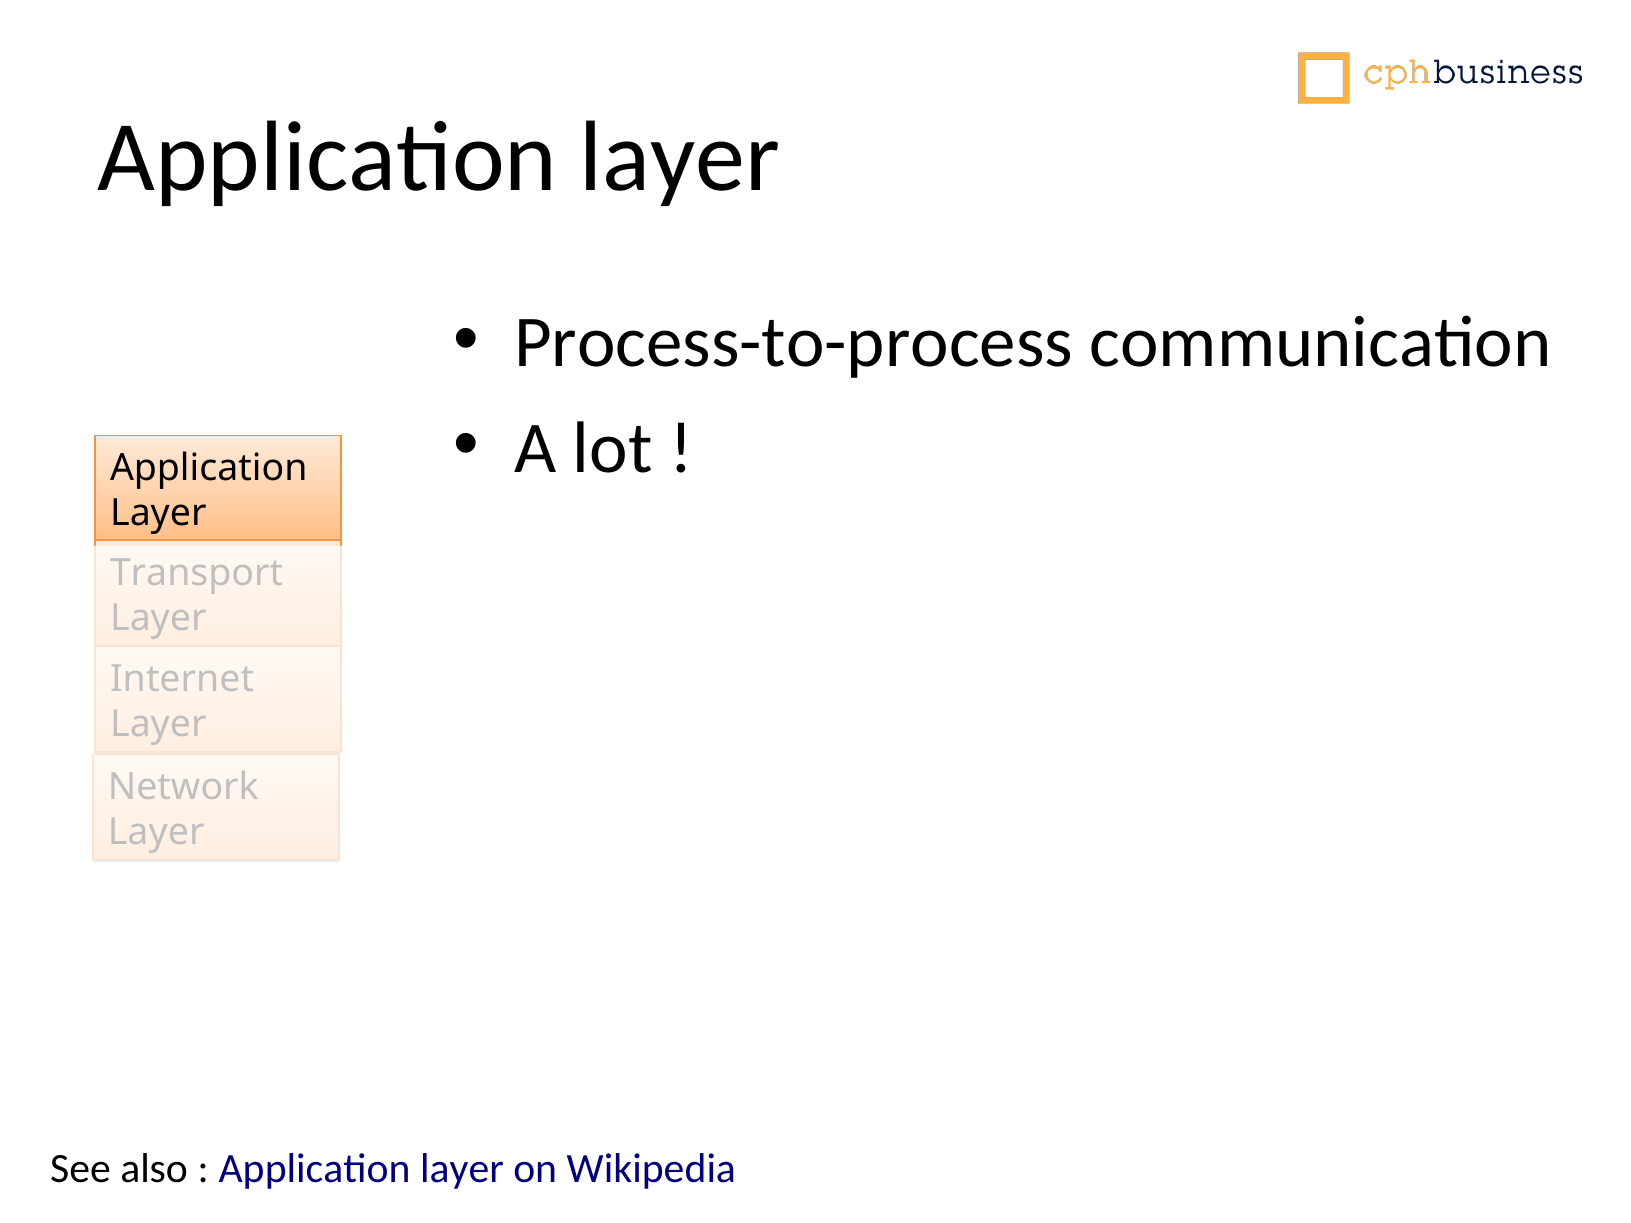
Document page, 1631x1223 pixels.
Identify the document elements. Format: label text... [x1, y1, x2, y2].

title Application layer [81, 48, 1549, 253]
picture [1247, 1, 1631, 155]
text_box Application Layer [95, 435, 342, 540]
text_box [600, 293, 631, 369]
text_box See also : Application layer on Wikipedia [35, 1133, 1536, 1199]
text_box [75, 545, 365, 881]
text_box Transport Layer [95, 540, 342, 545]
list Process-to-process communication A lot ! [437, 285, 1607, 1092]
